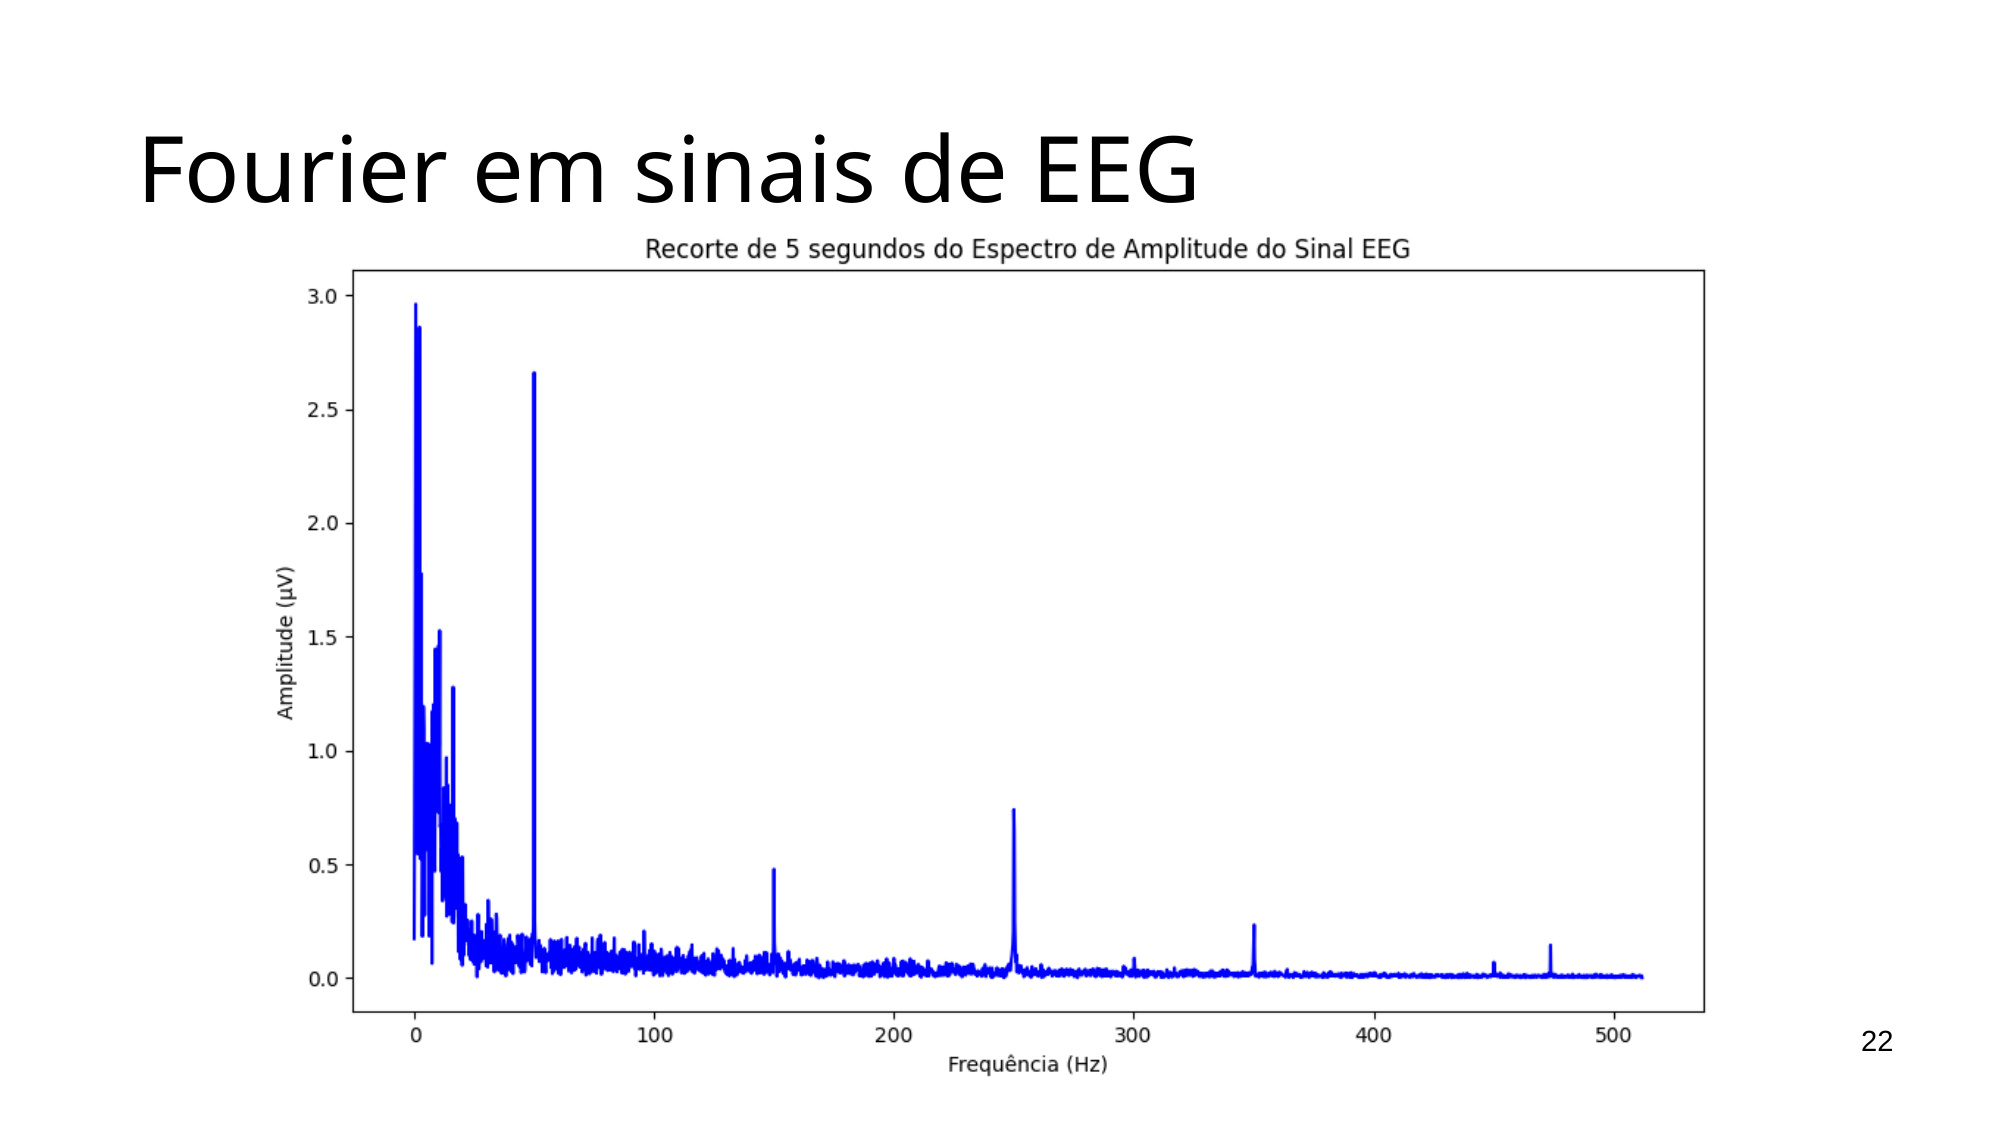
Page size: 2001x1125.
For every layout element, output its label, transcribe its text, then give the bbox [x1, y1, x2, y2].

text_box <number> [1846, 1017, 2000, 1088]
picture [262, 222, 1718, 1092]
title Fourier em sinais de EEG [137, 59, 1863, 278]
